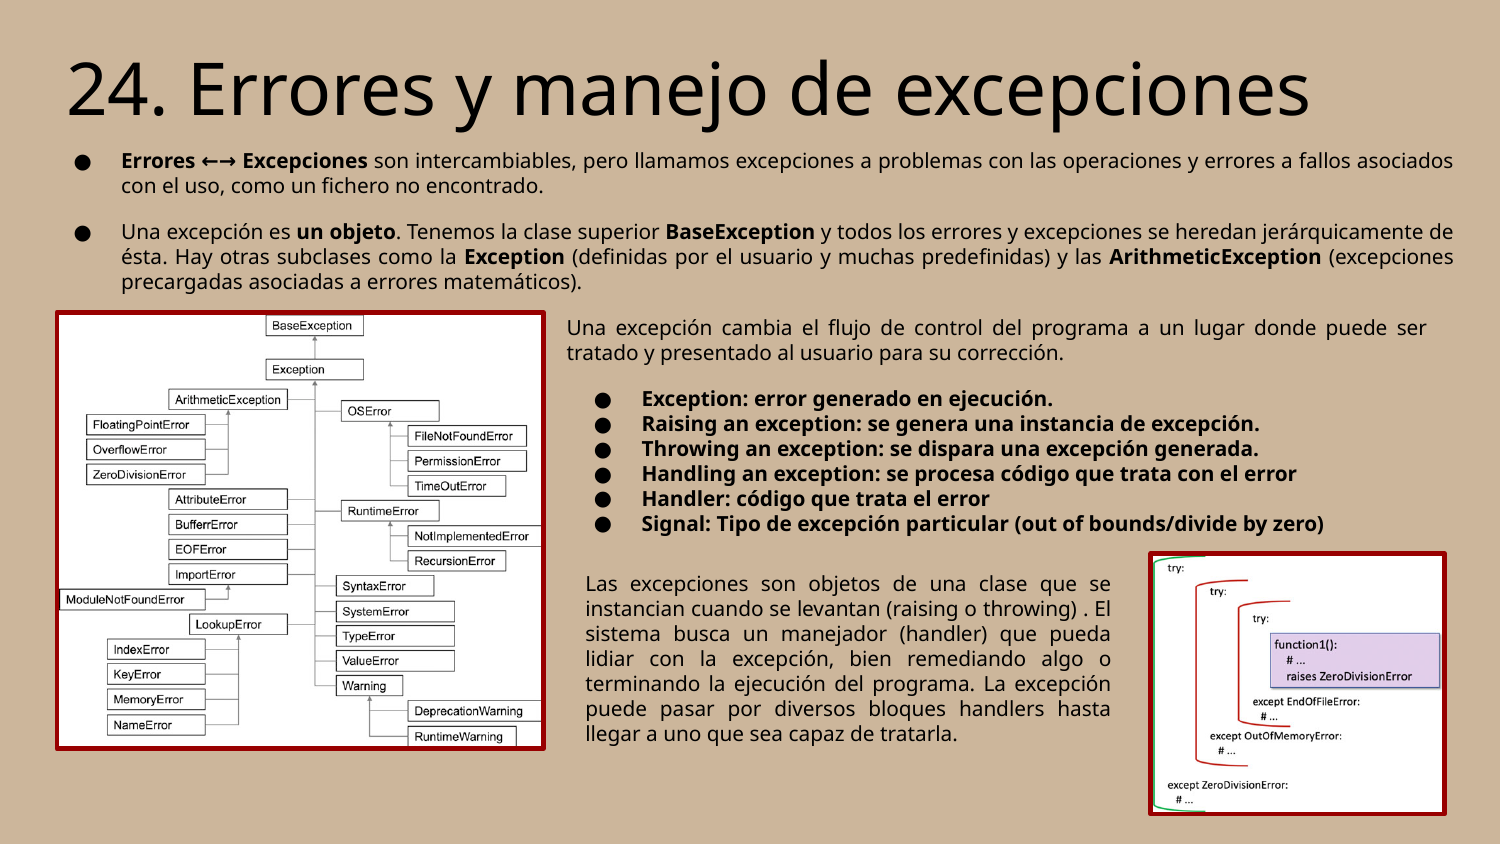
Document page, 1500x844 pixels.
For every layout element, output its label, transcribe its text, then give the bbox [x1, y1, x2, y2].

text_box Errores ←→ Excepciones son intercambiables, pero llamamos excepciones a problemas con las operaciones y errores a fallos asociados con el uso, como un fichero no encontrado. Una excepción es un objeto. Tenemos la clase superior BaseException y todos los errores y excepciones se heredan jerárquicamente de ésta. Hay otras subclases como la Exception (definidas por el usuario y muchas predefinidas) y las ArithmeticException (excepciones precargadas asociadas a errores matemáticos). [31, 145, 1469, 345]
text_box Una excepción cambia el flujo de control del programa a un lugar donde puede ser tratado y presentado al usuario para su corrección. Exception: error generado en ejecución. Raising an exception: se genera una instancia de excepción. Throwing an exception: se dispara una excepción generada. Handling an exception: se procesa código que trata con el error Handler: código que trata el error Signal: Tipo de excepción particular (out of bounds/divide by zero) [551, 314, 1443, 584]
text_box Las excepciones son objetos de una clase que se instancian cuando se levantan (raising o throwing) . El sistema busca un manejador (handler) que pueda lidiar con la excepción, bien remediando algo o terminando la ejecución del programa. La excepción puede pasar por diversos bloques handlers hasta llegar a uno que sea capaz de tratarla. [570, 555, 1127, 761]
picture [1153, 555, 1443, 812]
picture [59, 314, 542, 747]
title 24. Errores y manejo de excepciones [51, 8, 1449, 145]
